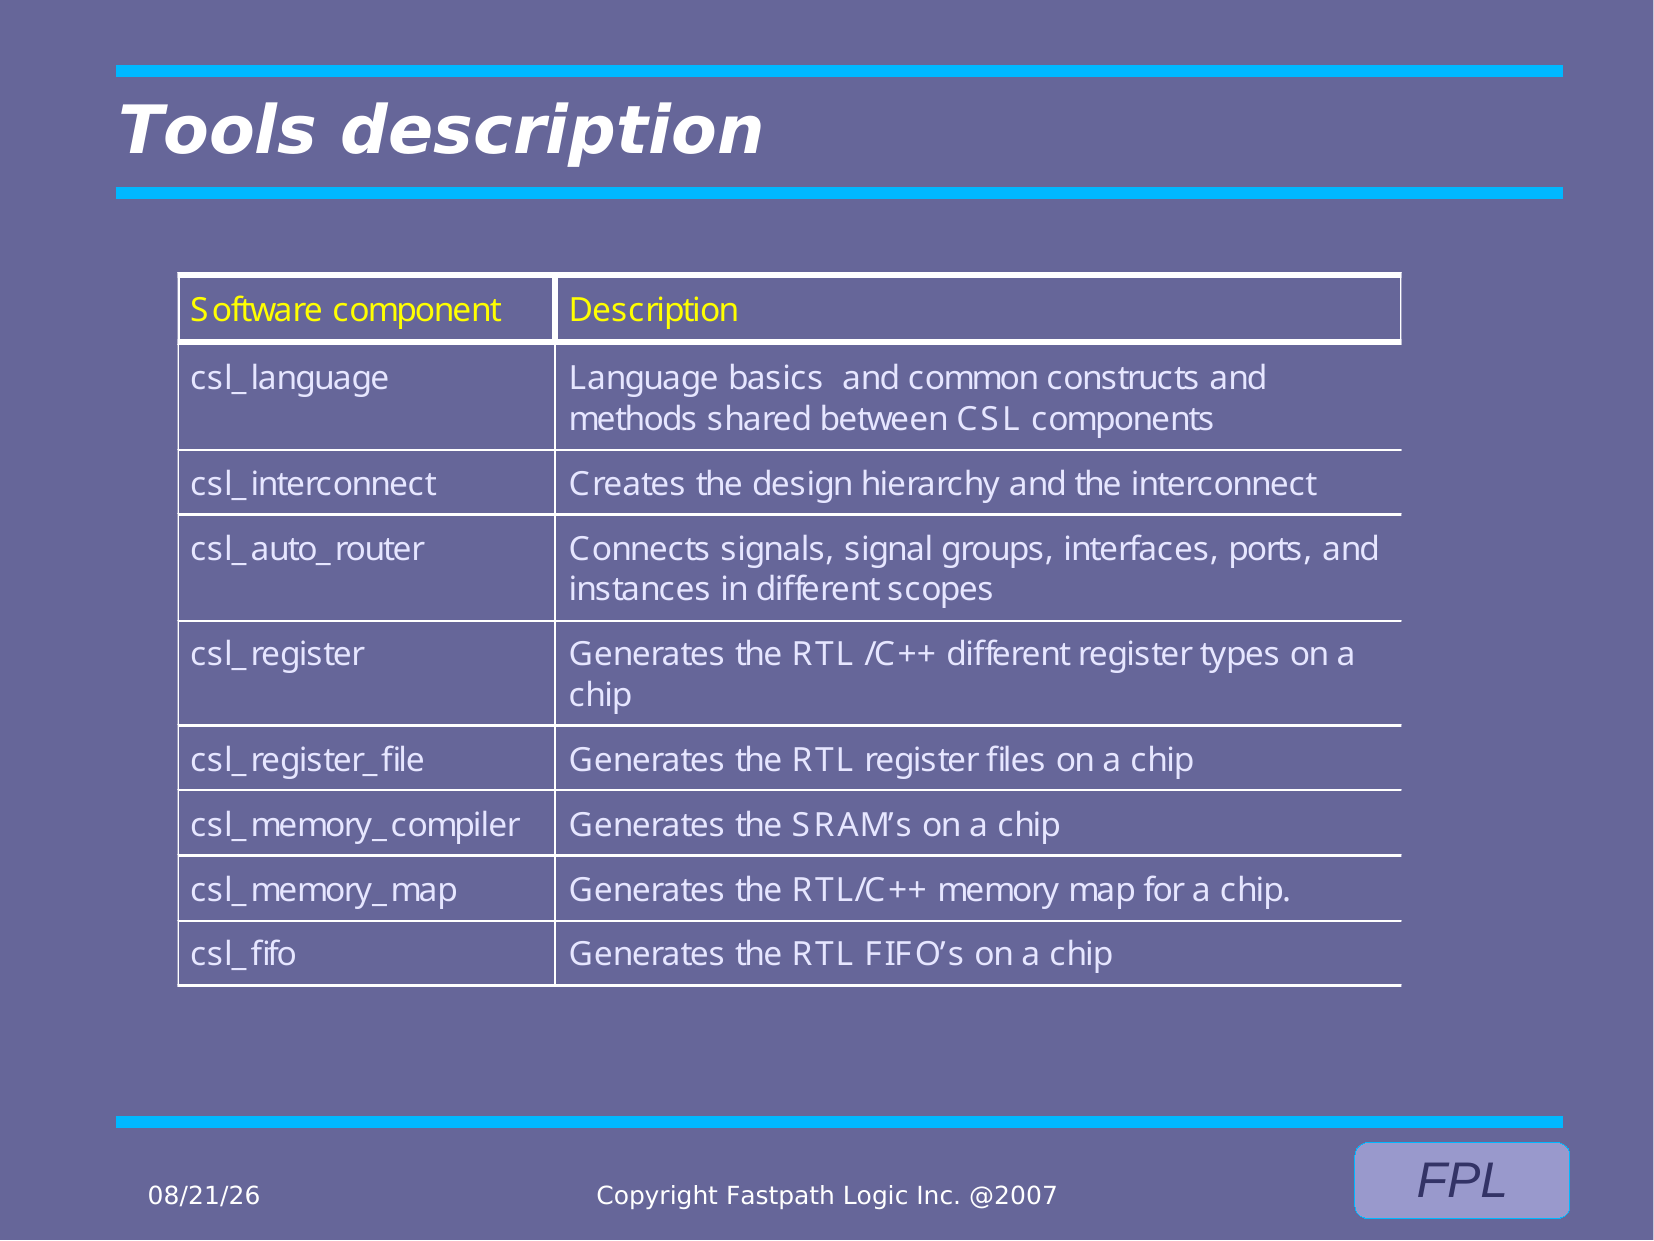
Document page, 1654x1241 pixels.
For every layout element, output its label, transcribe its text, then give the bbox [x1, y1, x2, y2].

chart [177, 272, 1402, 1011]
title Tools description [118, 41, 1531, 219]
